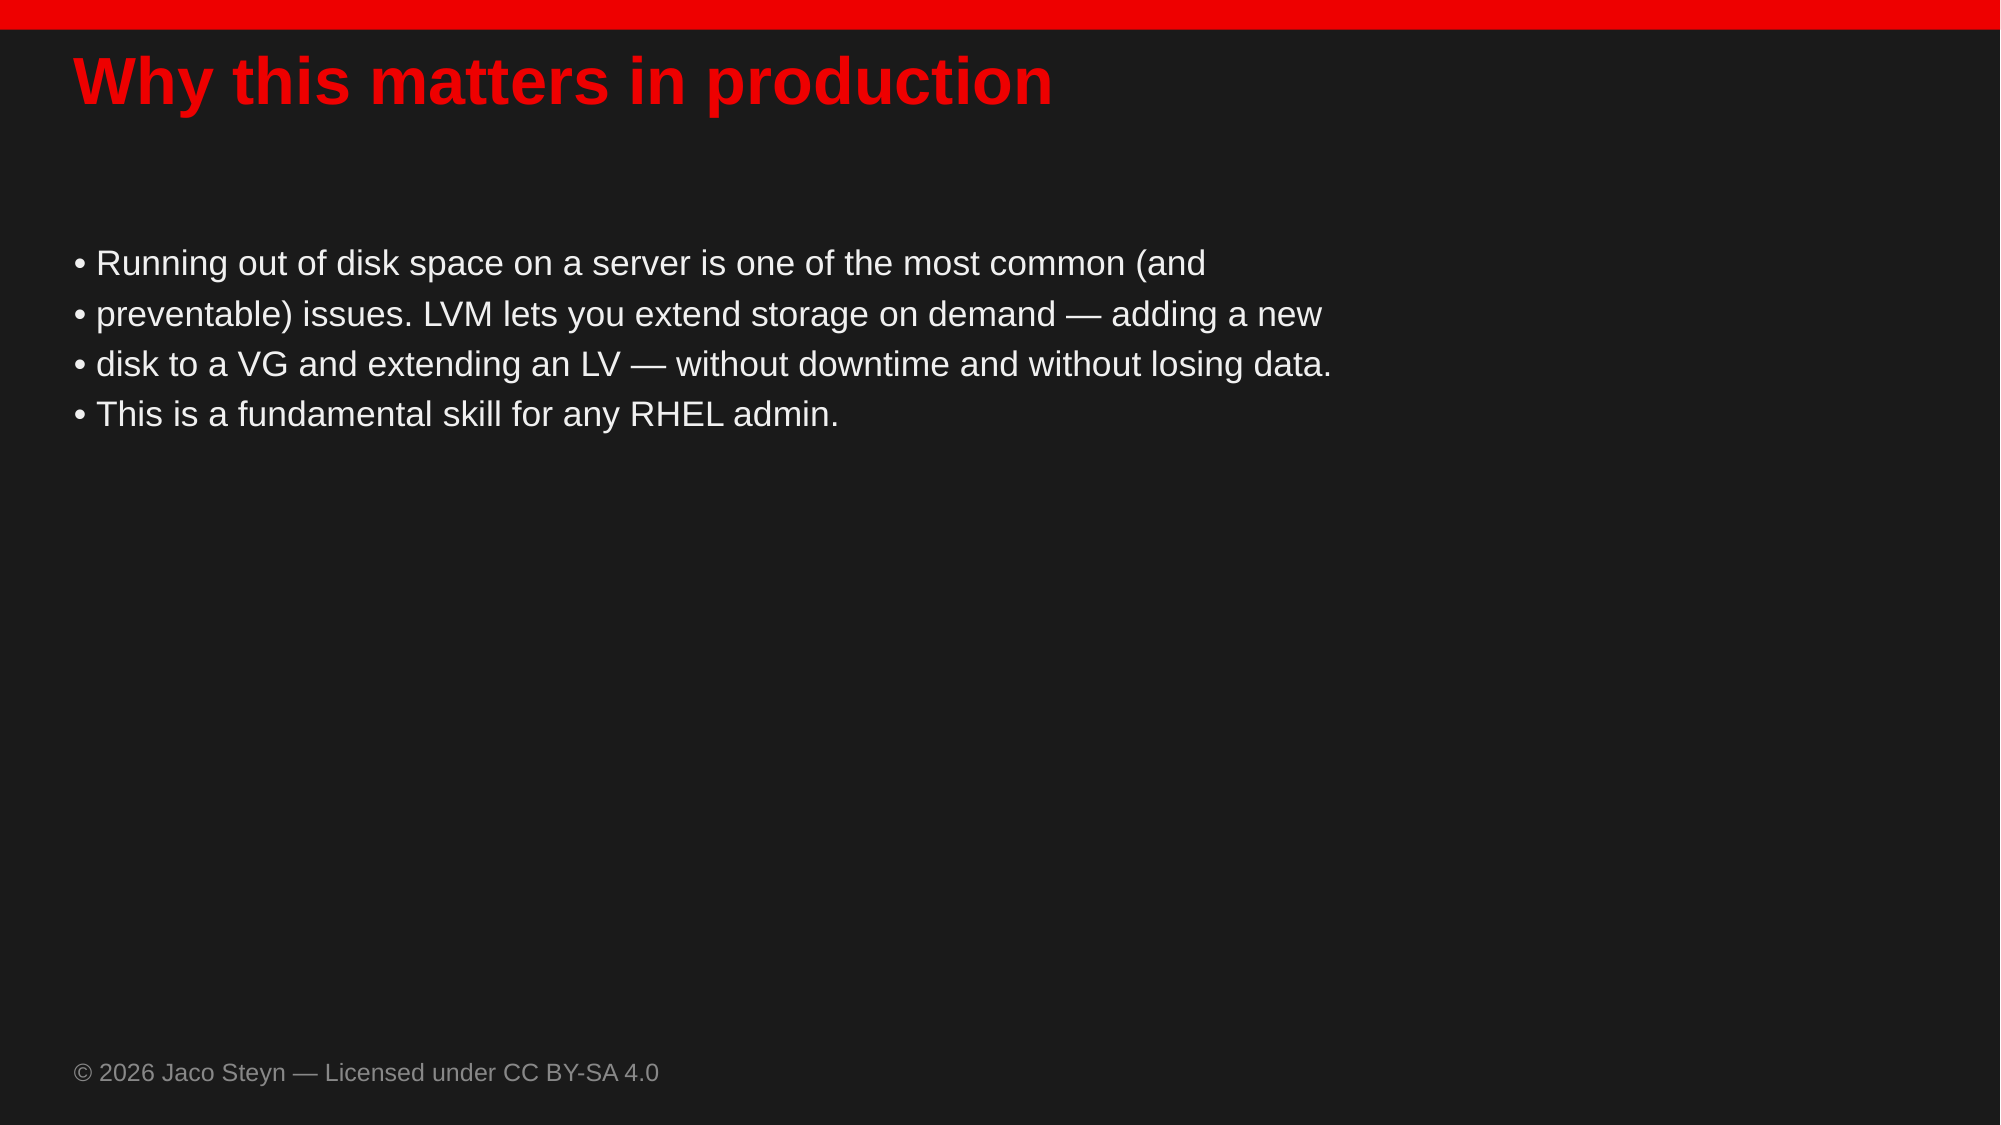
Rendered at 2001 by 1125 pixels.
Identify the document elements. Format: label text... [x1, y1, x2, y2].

text_box [0, 0, 2001, 30]
text_box Why this matters in production [59, 36, 1942, 208]
text_box © 2026 Jaco Steyn — Licensed under CC BY-SA 4.0 [59, 1051, 1942, 1093]
text_box • Running out of disk space on a server is one of the most common (and • preventable) issues. LVM lets you extend storage on demand — adding a new • disk to a VG and extending an LV — without downtime and without losing data. • This is a fundamental skill for any RHEL admin. [59, 236, 1942, 1037]
